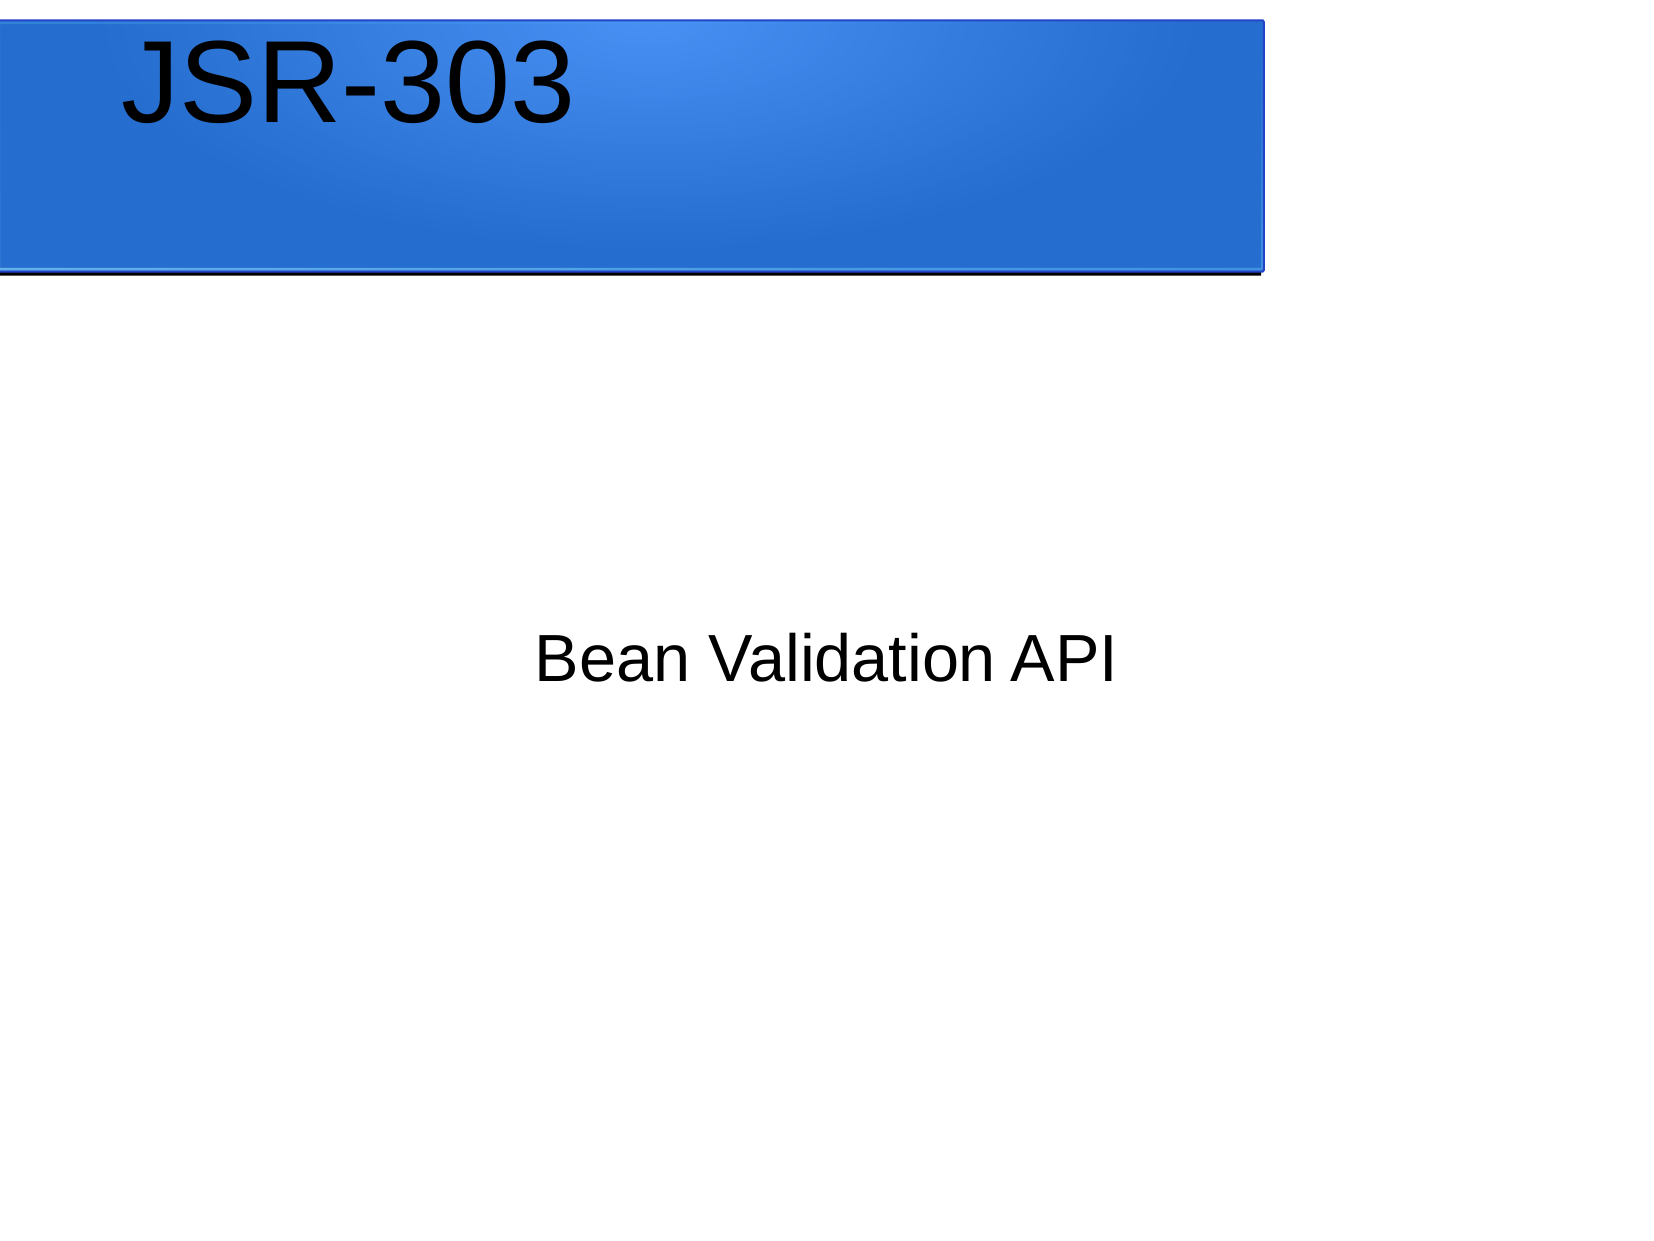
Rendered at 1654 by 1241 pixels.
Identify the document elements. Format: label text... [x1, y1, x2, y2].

title JSR-303 [121, 0, 1534, 164]
subtitle Bean Validation API [82, 299, 1571, 1019]
